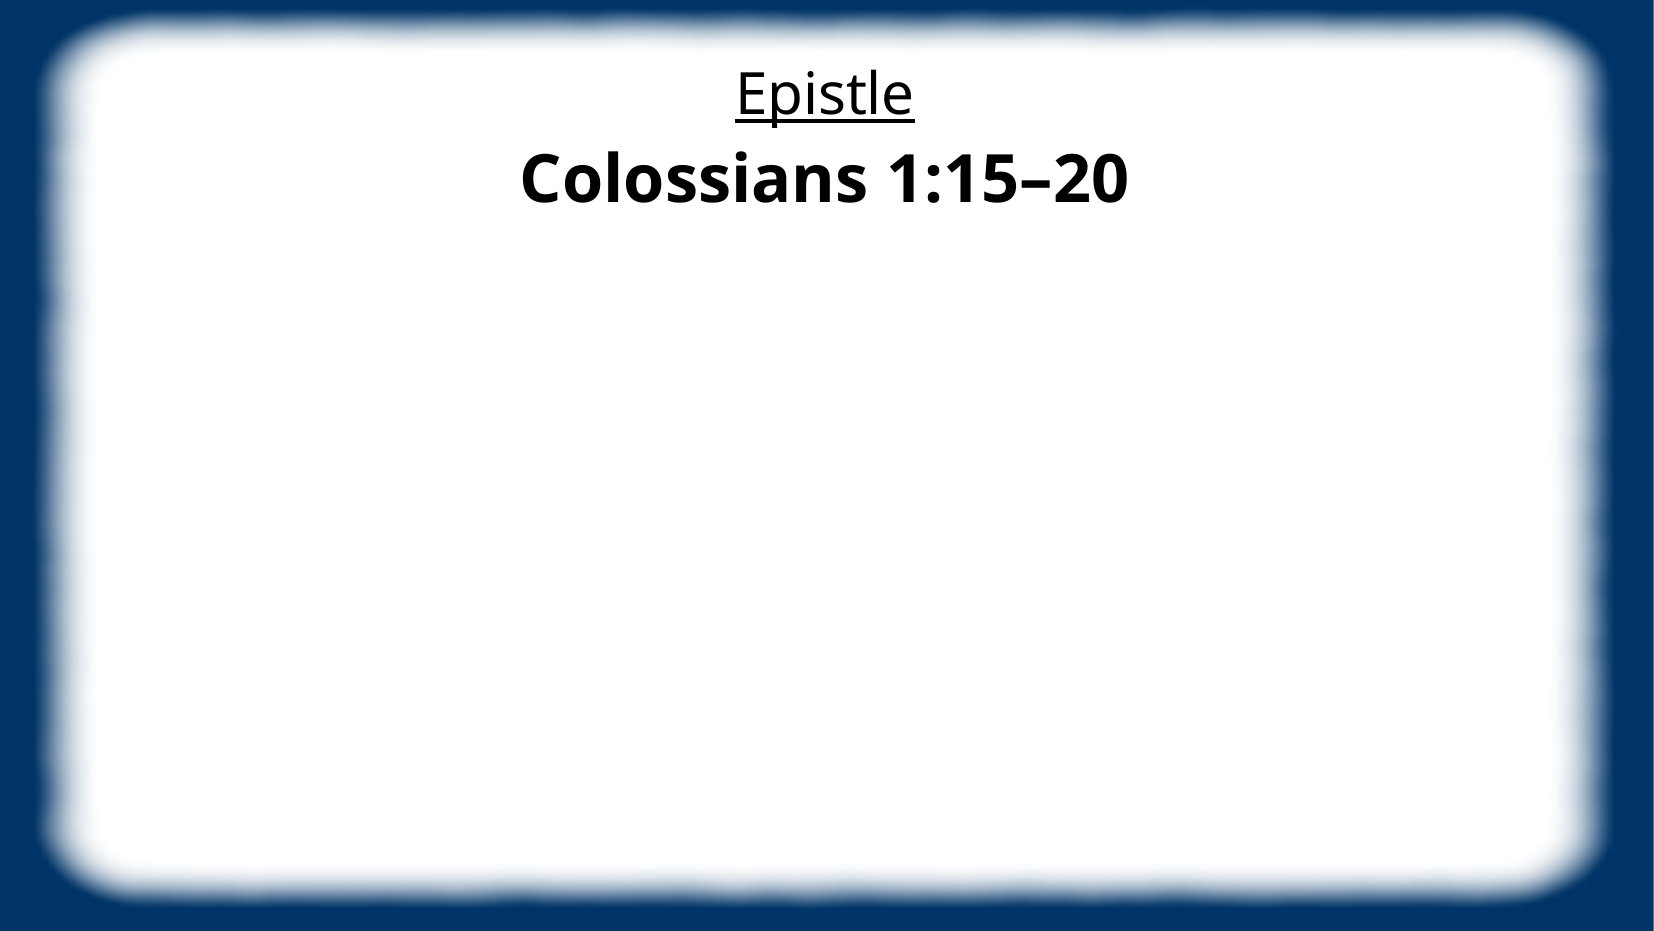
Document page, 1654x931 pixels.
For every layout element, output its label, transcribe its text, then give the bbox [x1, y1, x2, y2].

text_box Epistle Colossians 1:15–20 [105, 45, 1546, 226]
picture [0, 0, 1654, 931]
